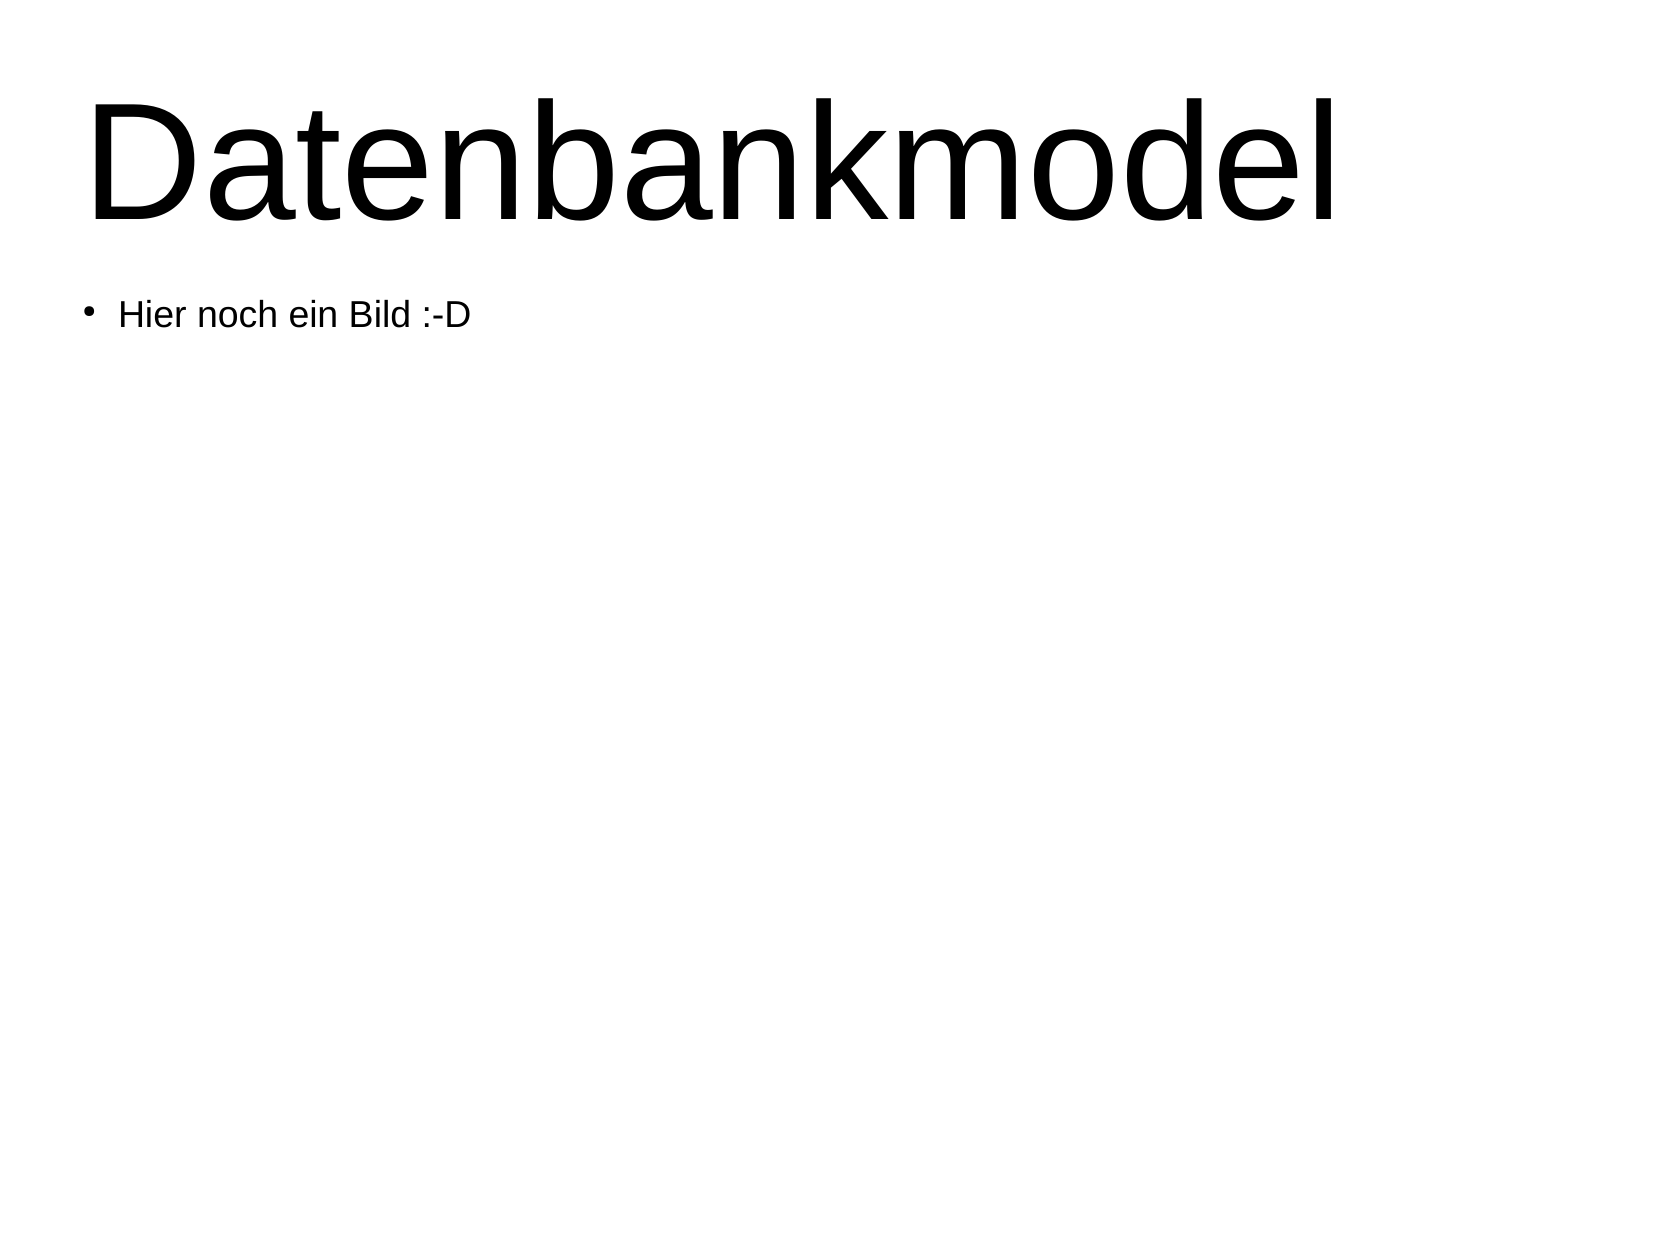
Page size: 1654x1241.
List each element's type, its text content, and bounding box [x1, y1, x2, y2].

text_box Hier noch ein Bild :-D [82, 290, 1538, 1010]
text_box Datenbankmodel [82, 49, 1571, 257]
